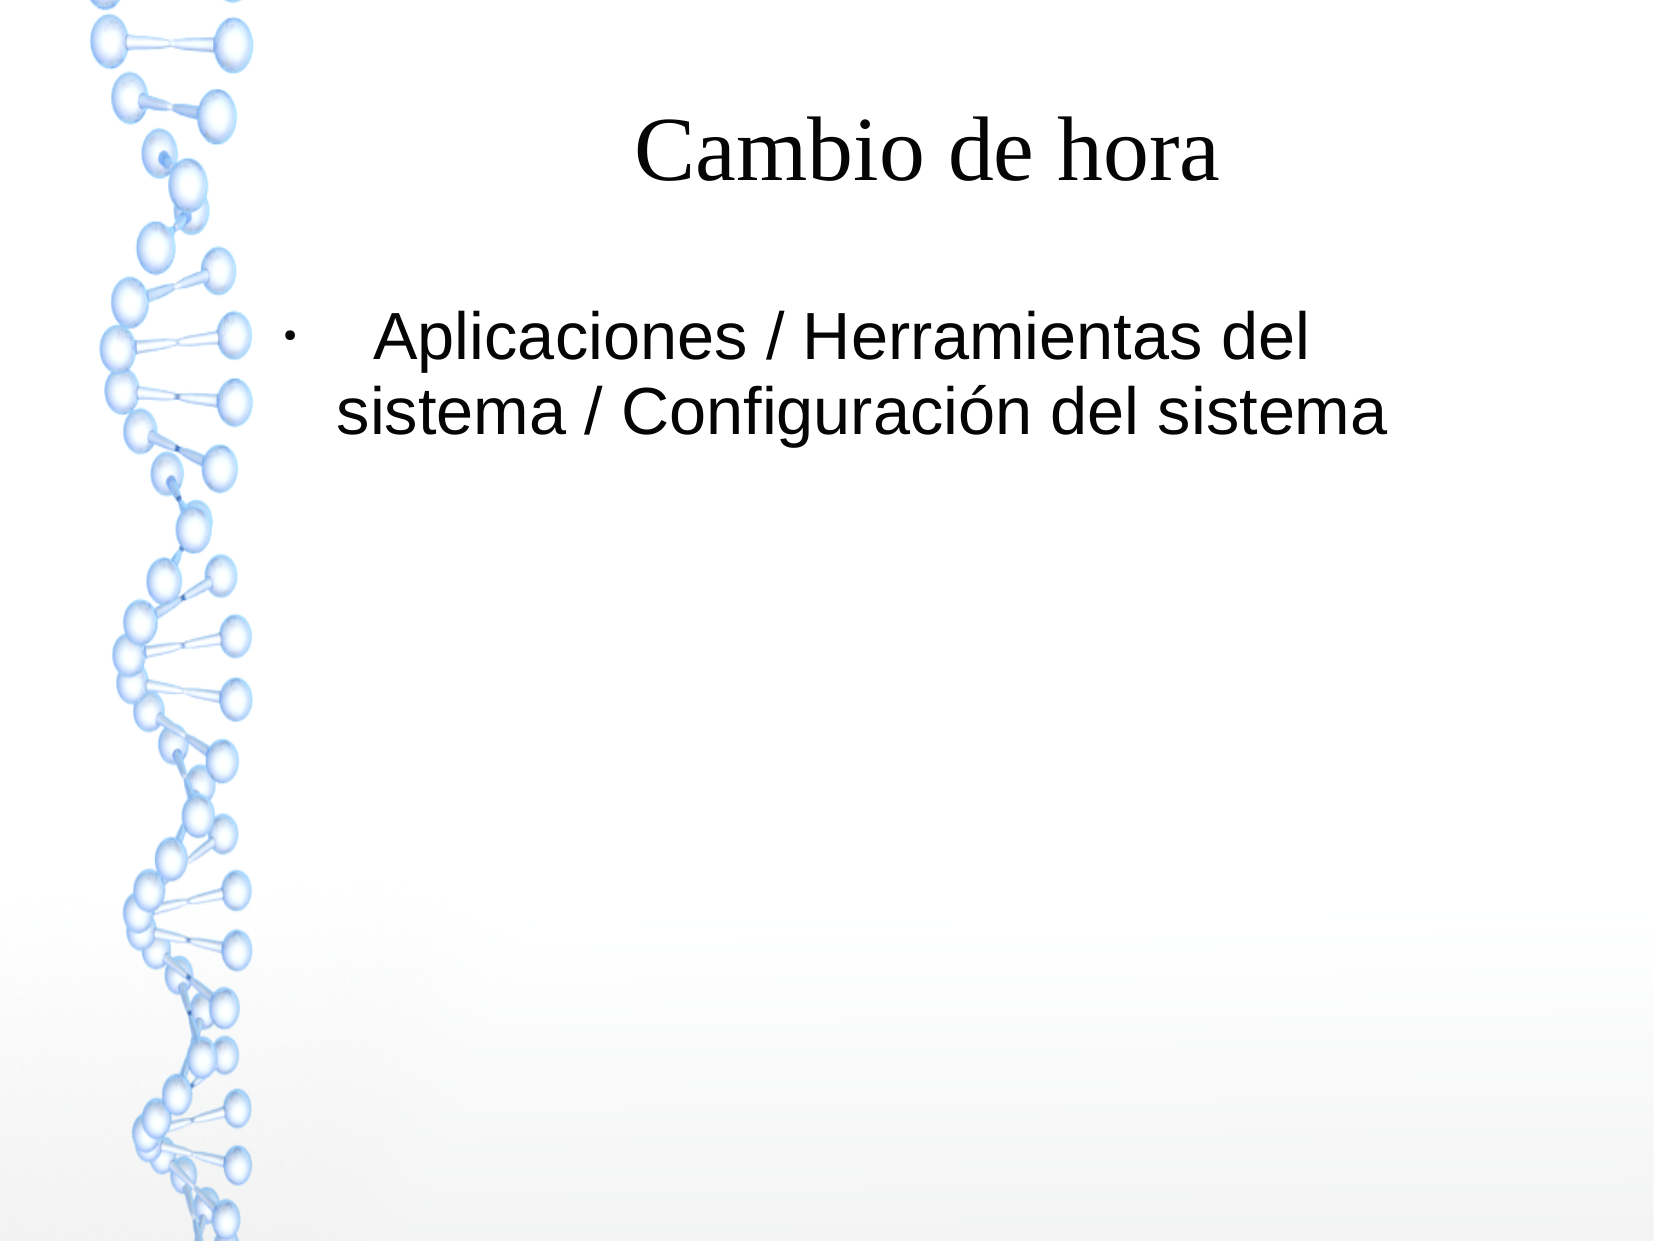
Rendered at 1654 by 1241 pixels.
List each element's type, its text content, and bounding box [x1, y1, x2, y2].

title Cambio de hora [265, 47, 1595, 252]
list Aplicaciones / Herramientas del sistema / Configuración del sistema [265, 299, 1595, 1019]
picture [0, 0, 1654, 1241]
